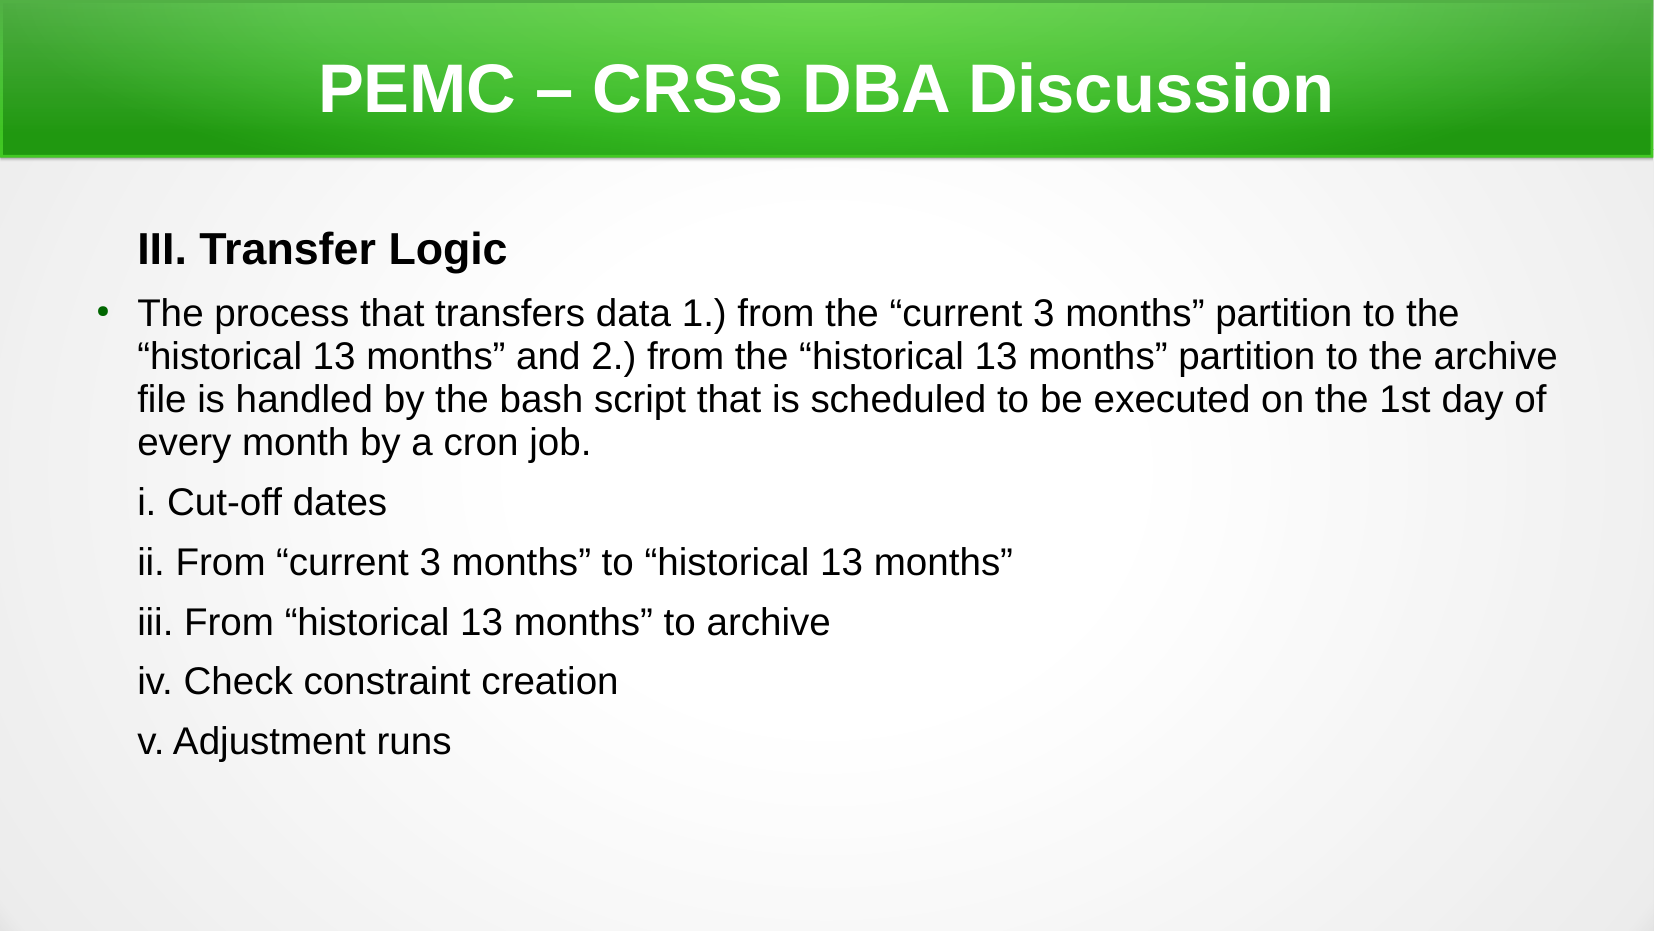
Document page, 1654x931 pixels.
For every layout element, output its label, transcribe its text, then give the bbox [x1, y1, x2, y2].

title PEMC – CRSS DBA Discussion [82, 35, 1571, 142]
list III. Transfer Logic The process that transfers data 1.) from the “current 3 months” partition to the “historical 13 months” and 2.) from the “historical 13 months” partition to the archive file is handled by the bash script that is scheduled to be executed on the 1st day of every month by a cron job. i. Cut-off dates ii. From “current 3 months” to “historical 13 months” iii. From “historical 13 months” to archive iv. Check constraint creation v. Adjustment runs [82, 224, 1571, 764]
